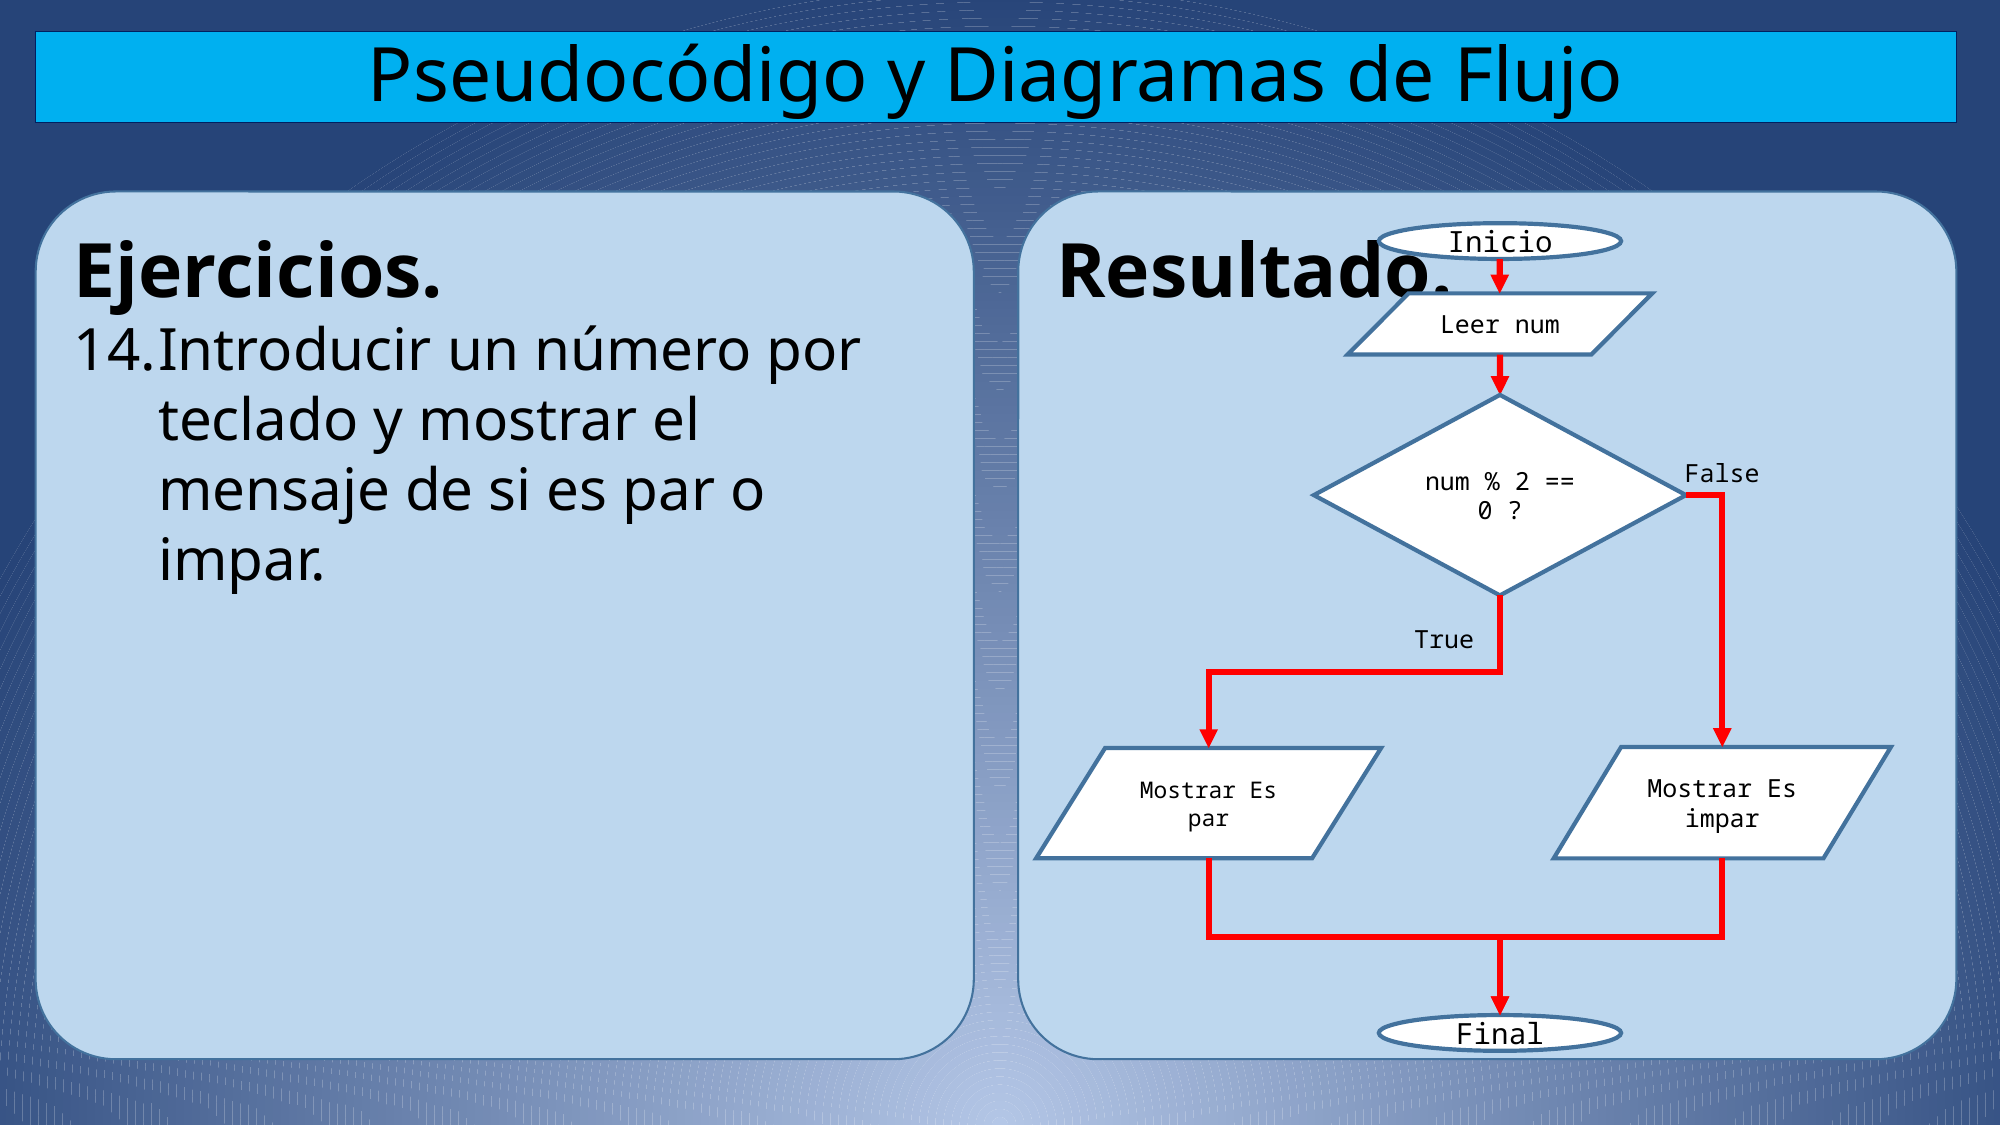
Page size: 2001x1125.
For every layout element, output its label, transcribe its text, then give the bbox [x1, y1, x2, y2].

text_box True [1399, 616, 1490, 662]
text_box Inicio [1378, 223, 1622, 259]
text_box Mostrar Es impar [1553, 746, 1891, 859]
text_box Mostrar Es par [1036, 747, 1382, 859]
text_box num % 2 == 0 ? [1313, 394, 1686, 595]
text_box Leer num [1347, 293, 1653, 355]
text_box False [1669, 449, 1775, 495]
text_box Final [1378, 1015, 1622, 1051]
text_box Resultado. [1018, 191, 1957, 1060]
title Pseudocódigo y Diagramas de Flujo [35, 31, 1957, 123]
text_box Ejercicios. Introducir un número por teclado y mostrar el mensaje de si es par o impar. [35, 191, 974, 1060]
